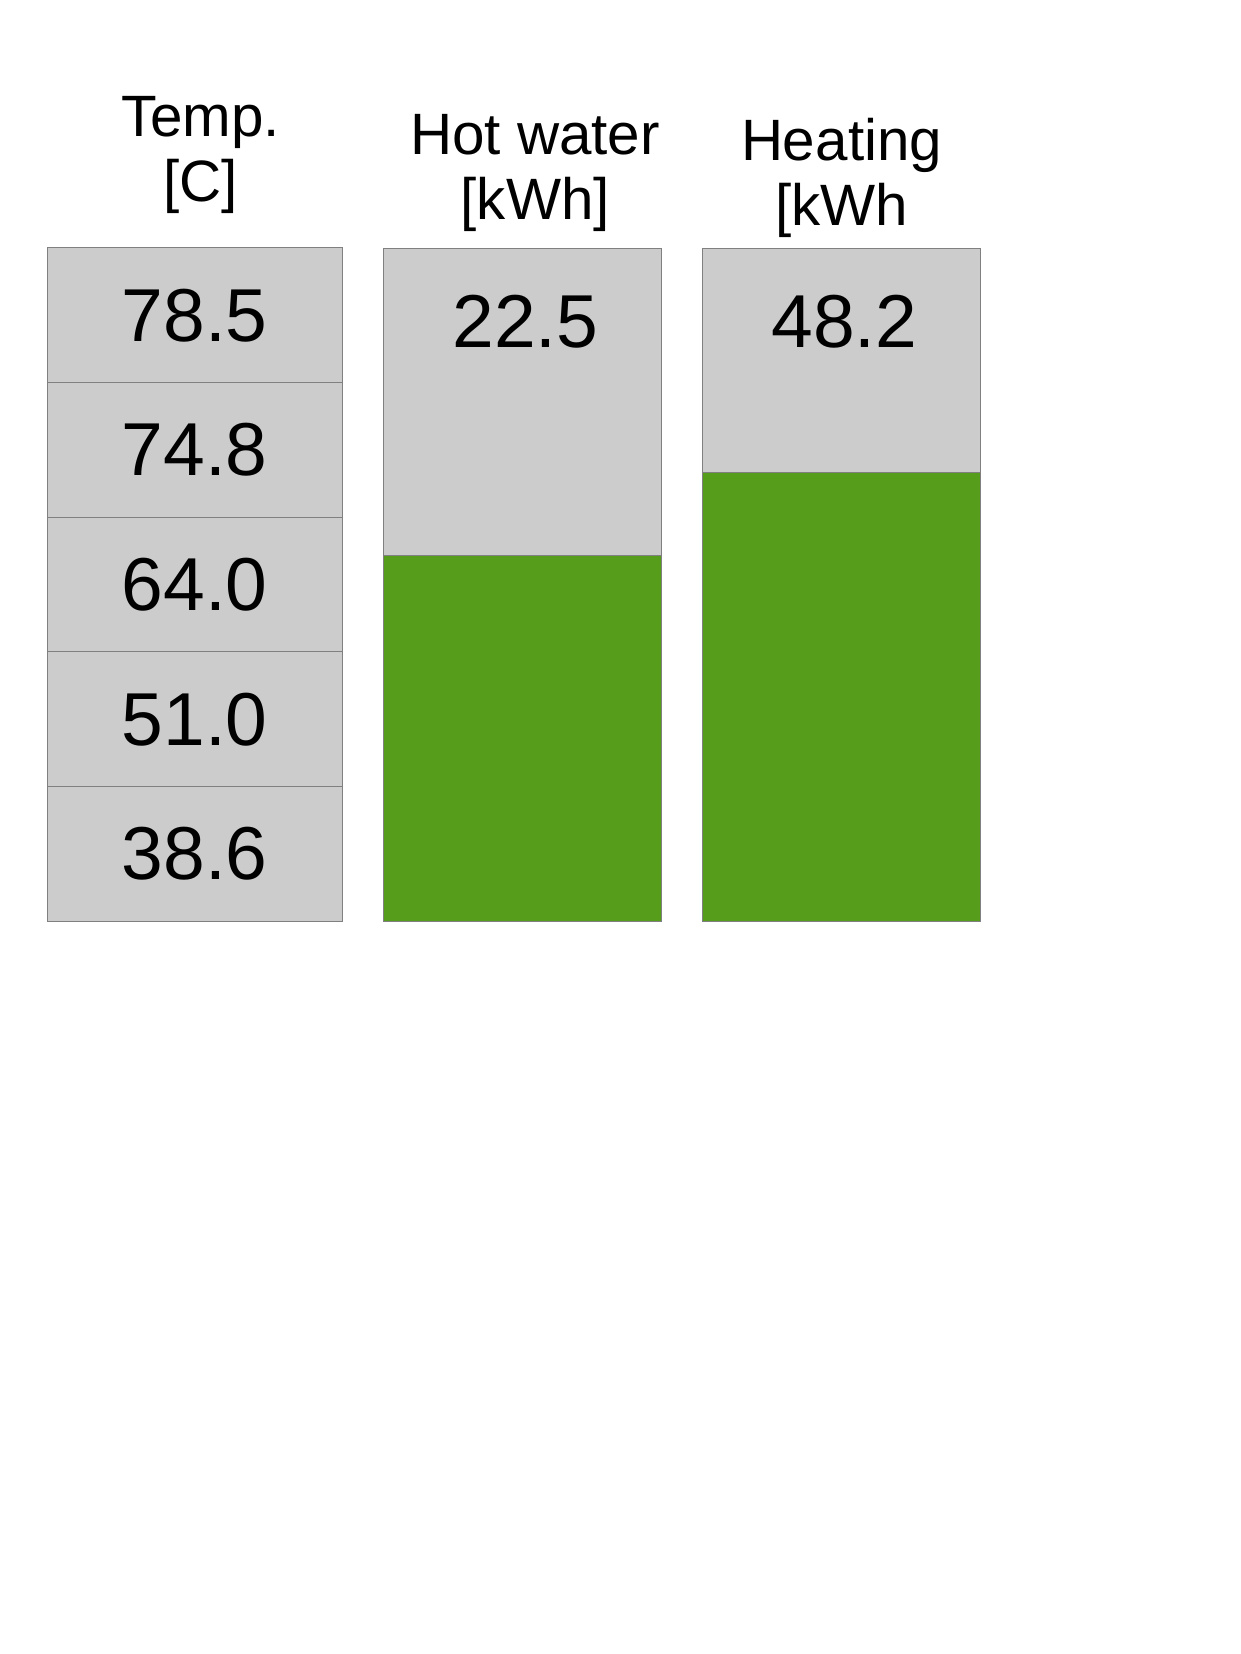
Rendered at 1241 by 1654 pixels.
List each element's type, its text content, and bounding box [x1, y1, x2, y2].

text_box 48.2 [720, 253, 969, 389]
text_box Heating [kWh [726, 100, 958, 246]
text_box 51.0 [47, 651, 343, 786]
text_box 38.6 [47, 786, 343, 922]
text_box 64.0 [47, 518, 343, 651]
text_box Temp. [C] [106, 76, 295, 222]
text_box [383, 248, 662, 922]
text_box 22.5 [401, 253, 650, 389]
text_box 74.8 [47, 382, 343, 518]
text_box Hot water [kWh] [395, 94, 676, 240]
text_box [702, 248, 981, 922]
text_box 78.5 [47, 247, 343, 382]
